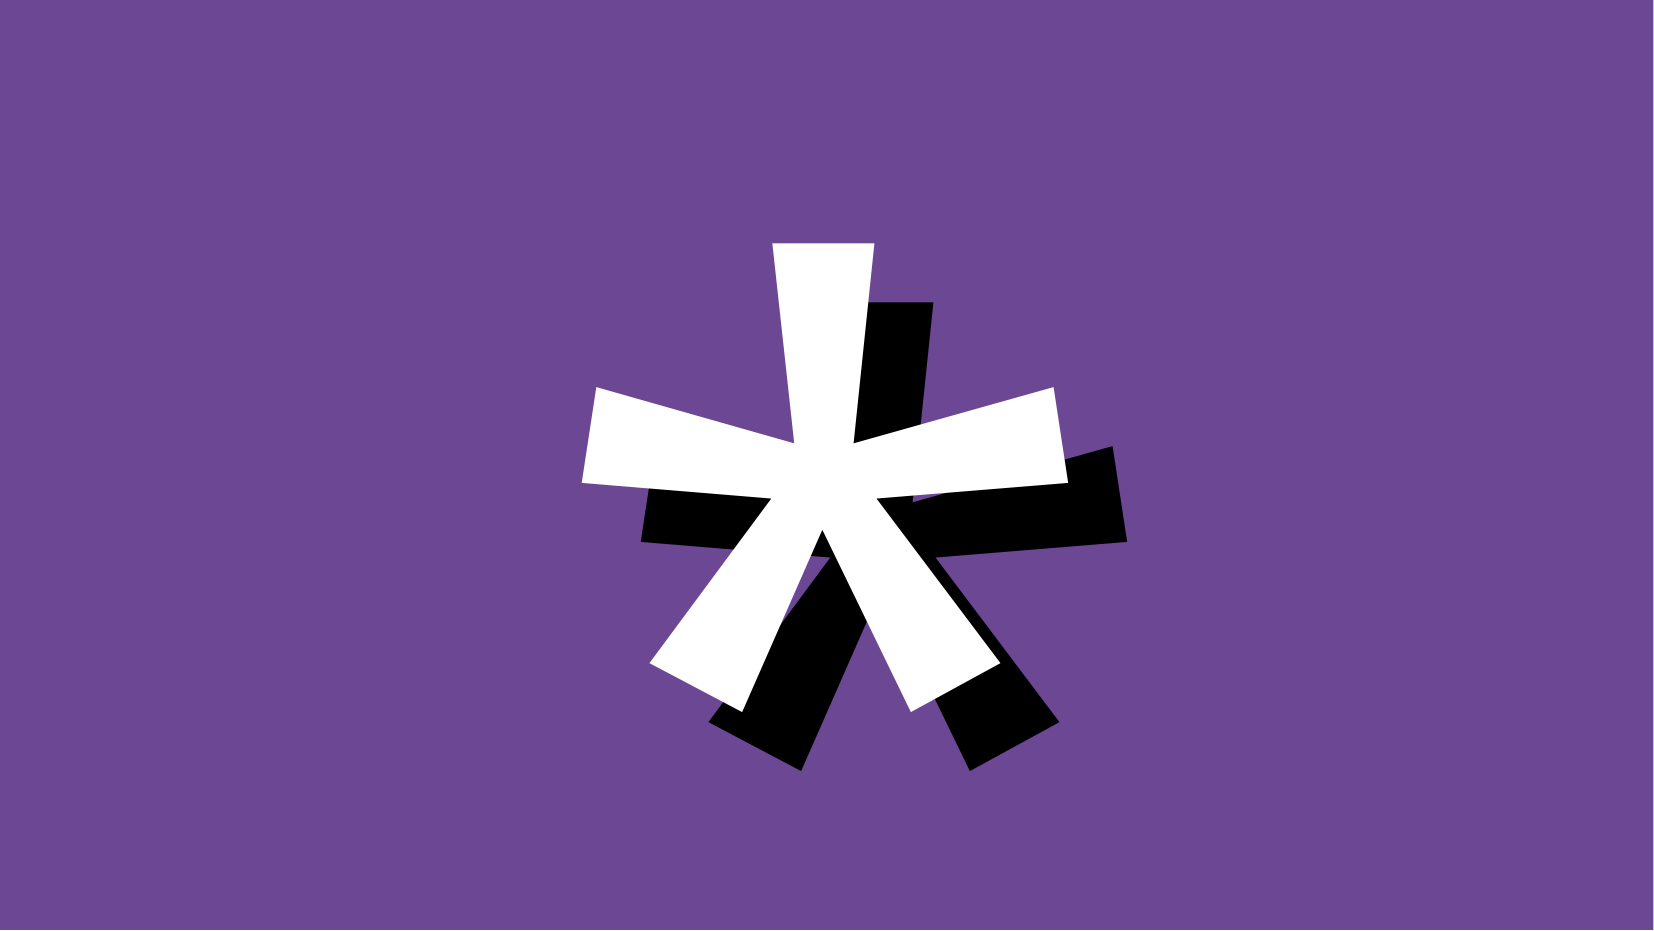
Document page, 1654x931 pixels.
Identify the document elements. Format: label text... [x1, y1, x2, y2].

subtitle * [414, 46, 1240, 931]
